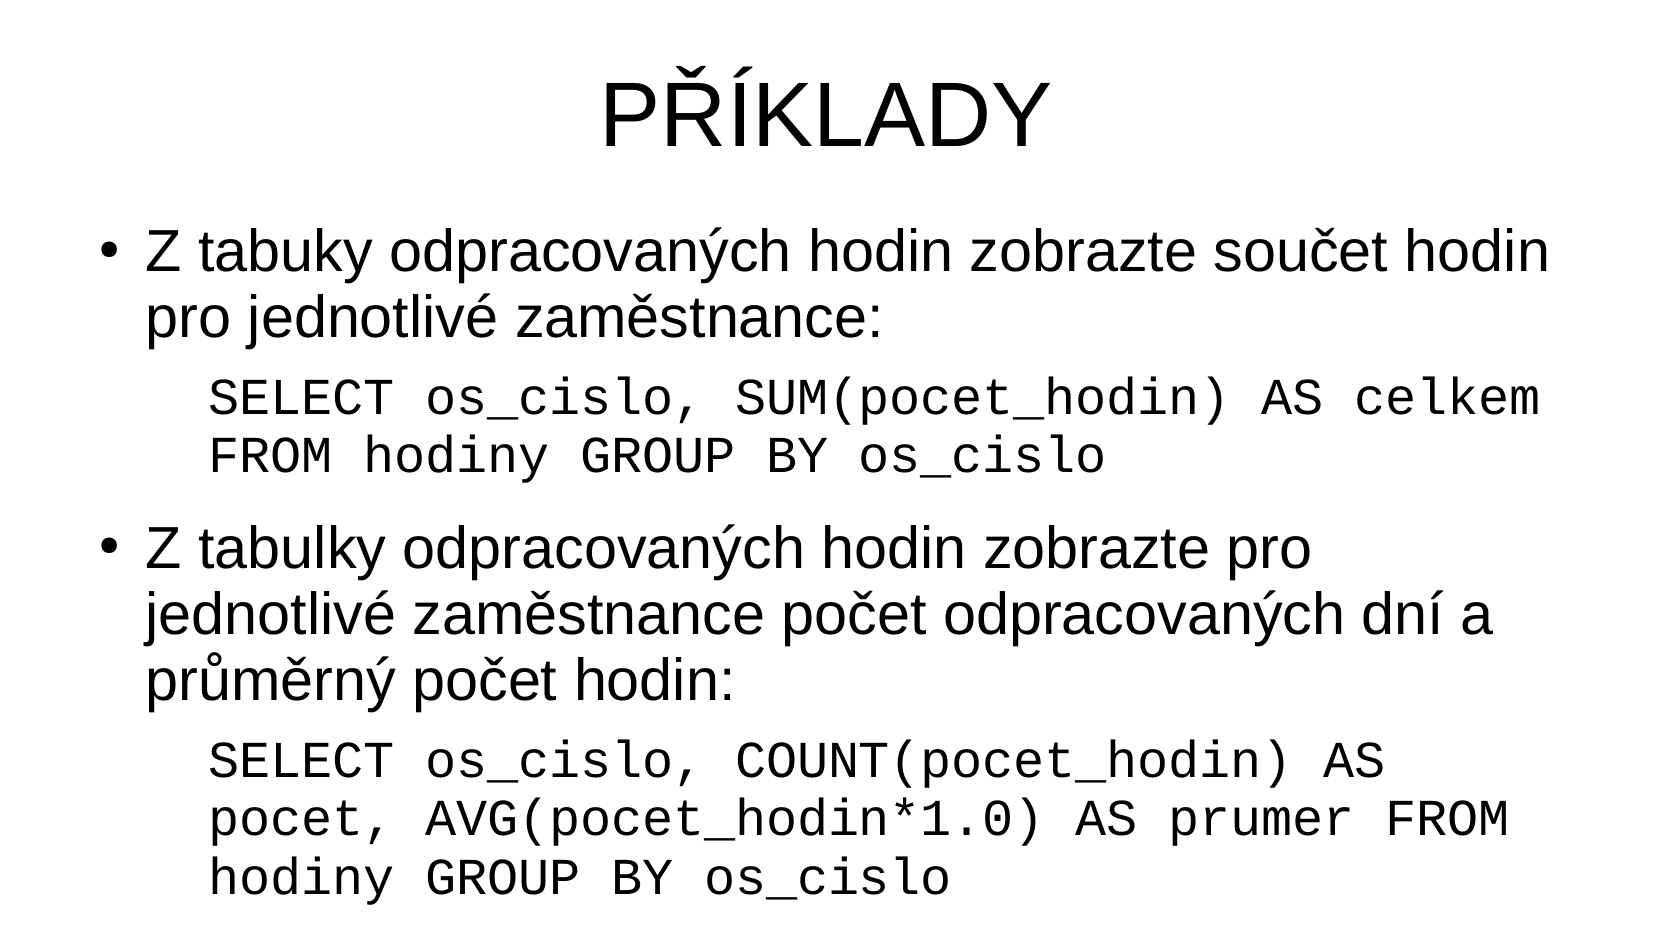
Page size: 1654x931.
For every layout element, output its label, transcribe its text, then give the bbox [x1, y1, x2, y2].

title PŘÍKLADY [82, 37, 1571, 193]
list Z tabuky odpracovaných hodin zobrazte součet hodin pro jednotlivé zaměstnance: SELECT os_cislo, SUM(pocet_hodin) AS celkem FROM hodiny GROUP BY os_cislo Z tabulky odpracovaných hodin zobrazte pro jednotlivé zaměstnance počet odpracovaných dní a průměrný počet hodin: SELECT os_cislo, COUNT(pocet_hodin) AS pocet, AVG(pocet_hodin*1.0) AS prumer FROM hodiny GROUP BY os_cislo [82, 217, 1571, 916]
